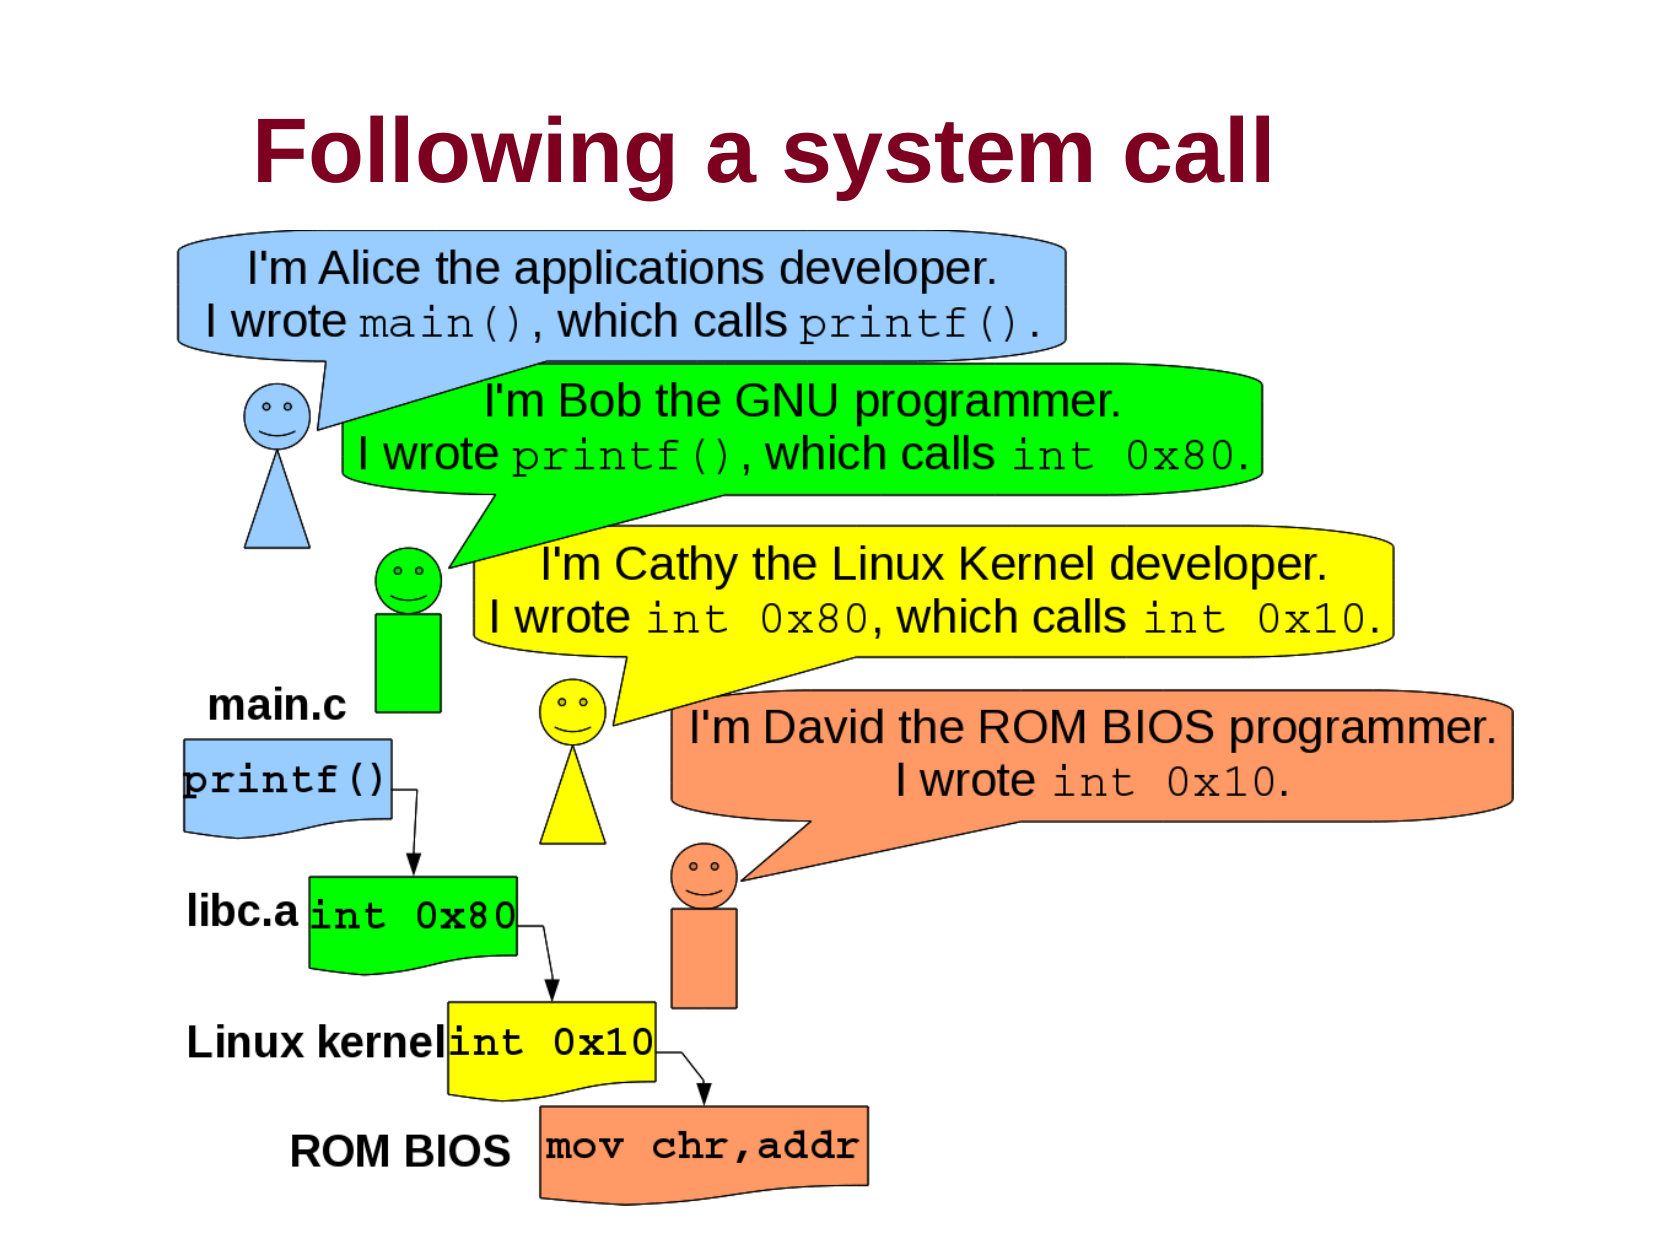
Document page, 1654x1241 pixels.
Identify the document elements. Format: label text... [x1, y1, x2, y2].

title Following a system call [118, 94, 1412, 207]
picture [0, 0, 1654, 1241]
